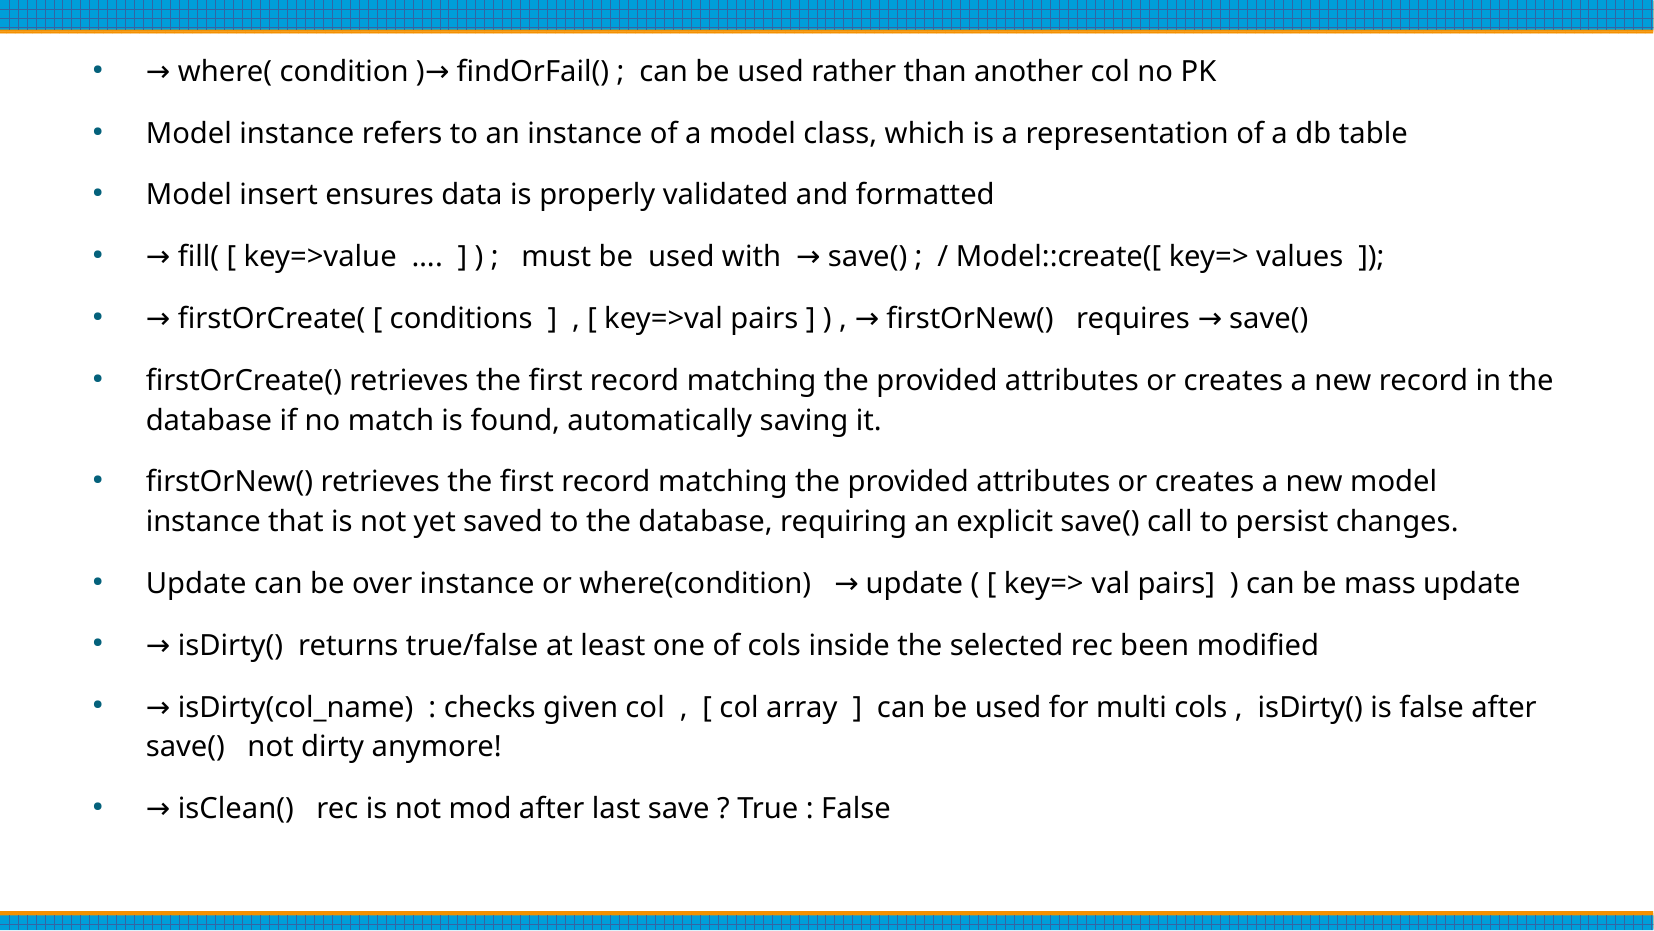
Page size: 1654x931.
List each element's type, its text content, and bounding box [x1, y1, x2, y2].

list → where( condition )→ findOrFail() ; can be used rather than another col no PK Model instance refers to an instance of a model class, which is a representation of a db table Model insert ensures data is properly validated and formatted → fill( [ key=>value …. ] ) ; must be used with → save() ; / Model::create([ key=> values ]); → firstOrCreate( [ conditions ] , [ key=>val pairs ] ) , → firstOrNew() requires → save() firstOrCreate() retrieves the first record matching the provided attributes or creates a new record in the database if no match is found, automatically saving it. firstOrNew() retrieves the first record matching the provided attributes or creates a new model instance that is not yet saved to the database, requiring an explicit save() call to persist changes. Update can be over instance or where(condition) → update ( [ key=> val pairs] ) can be mass update → isDirty() returns true/false at least one of cols inside the selected rec been modified → isDirty(col_name) : checks given col , [ col array ] can be used for multi cols , isDirty() is false after save() not dirty anymore! → isClean() rec is not mod after last save ? True : False [75, 50, 1556, 931]
